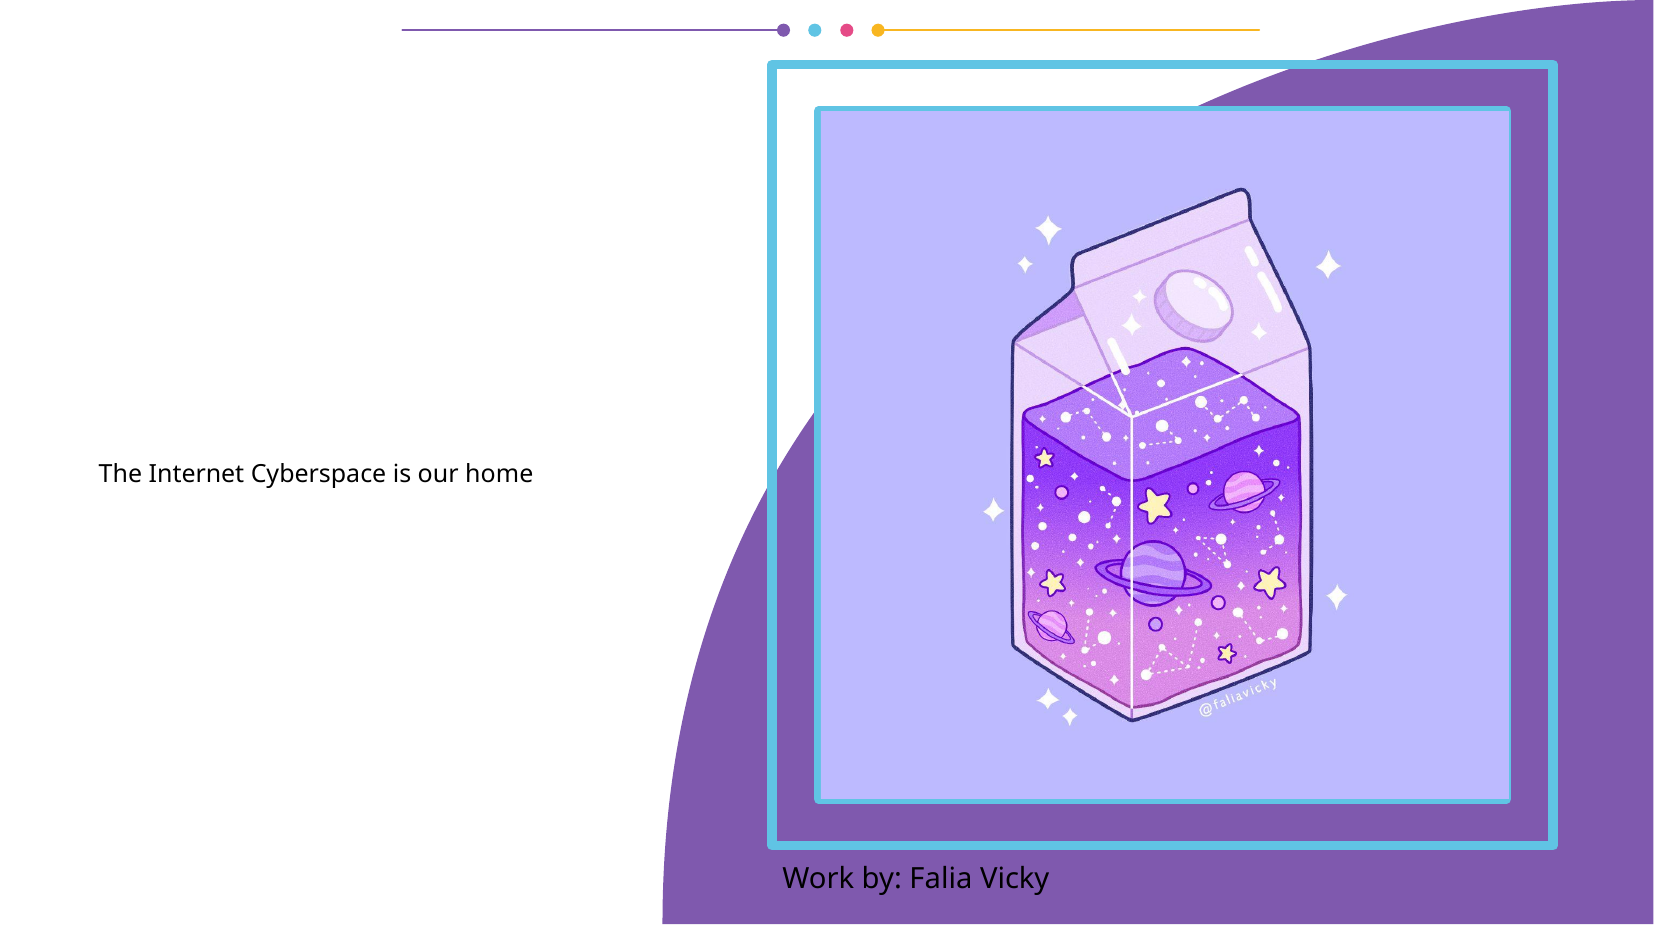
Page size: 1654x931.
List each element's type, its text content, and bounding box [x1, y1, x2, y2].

title The Internet Cyberspace is our home [69, 381, 534, 565]
text_box Work by: Falia Vicky [767, 849, 1087, 905]
text_box [820, 111, 1509, 800]
